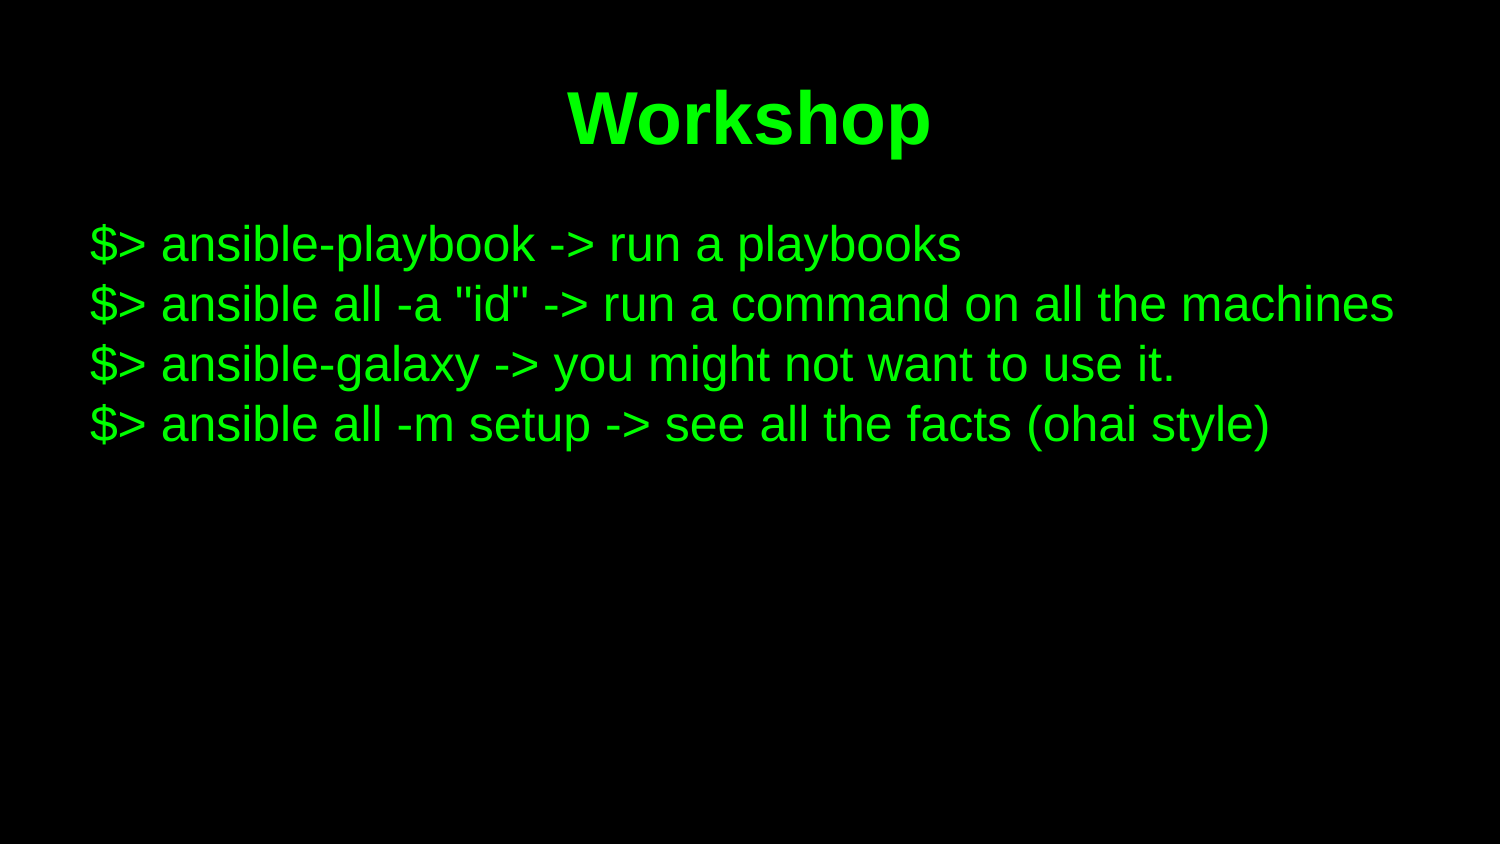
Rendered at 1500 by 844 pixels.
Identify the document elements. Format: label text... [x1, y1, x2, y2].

title Workshop [75, 33, 1425, 175]
list $> ansible-playbook -> run a playbooks $> ansible all -a "id" -> run a command on all the machines $> ansible-galaxy -> you might not want to use it. $> ansible all -m setup -> see all the facts (ohai style) [75, 196, 1425, 808]
